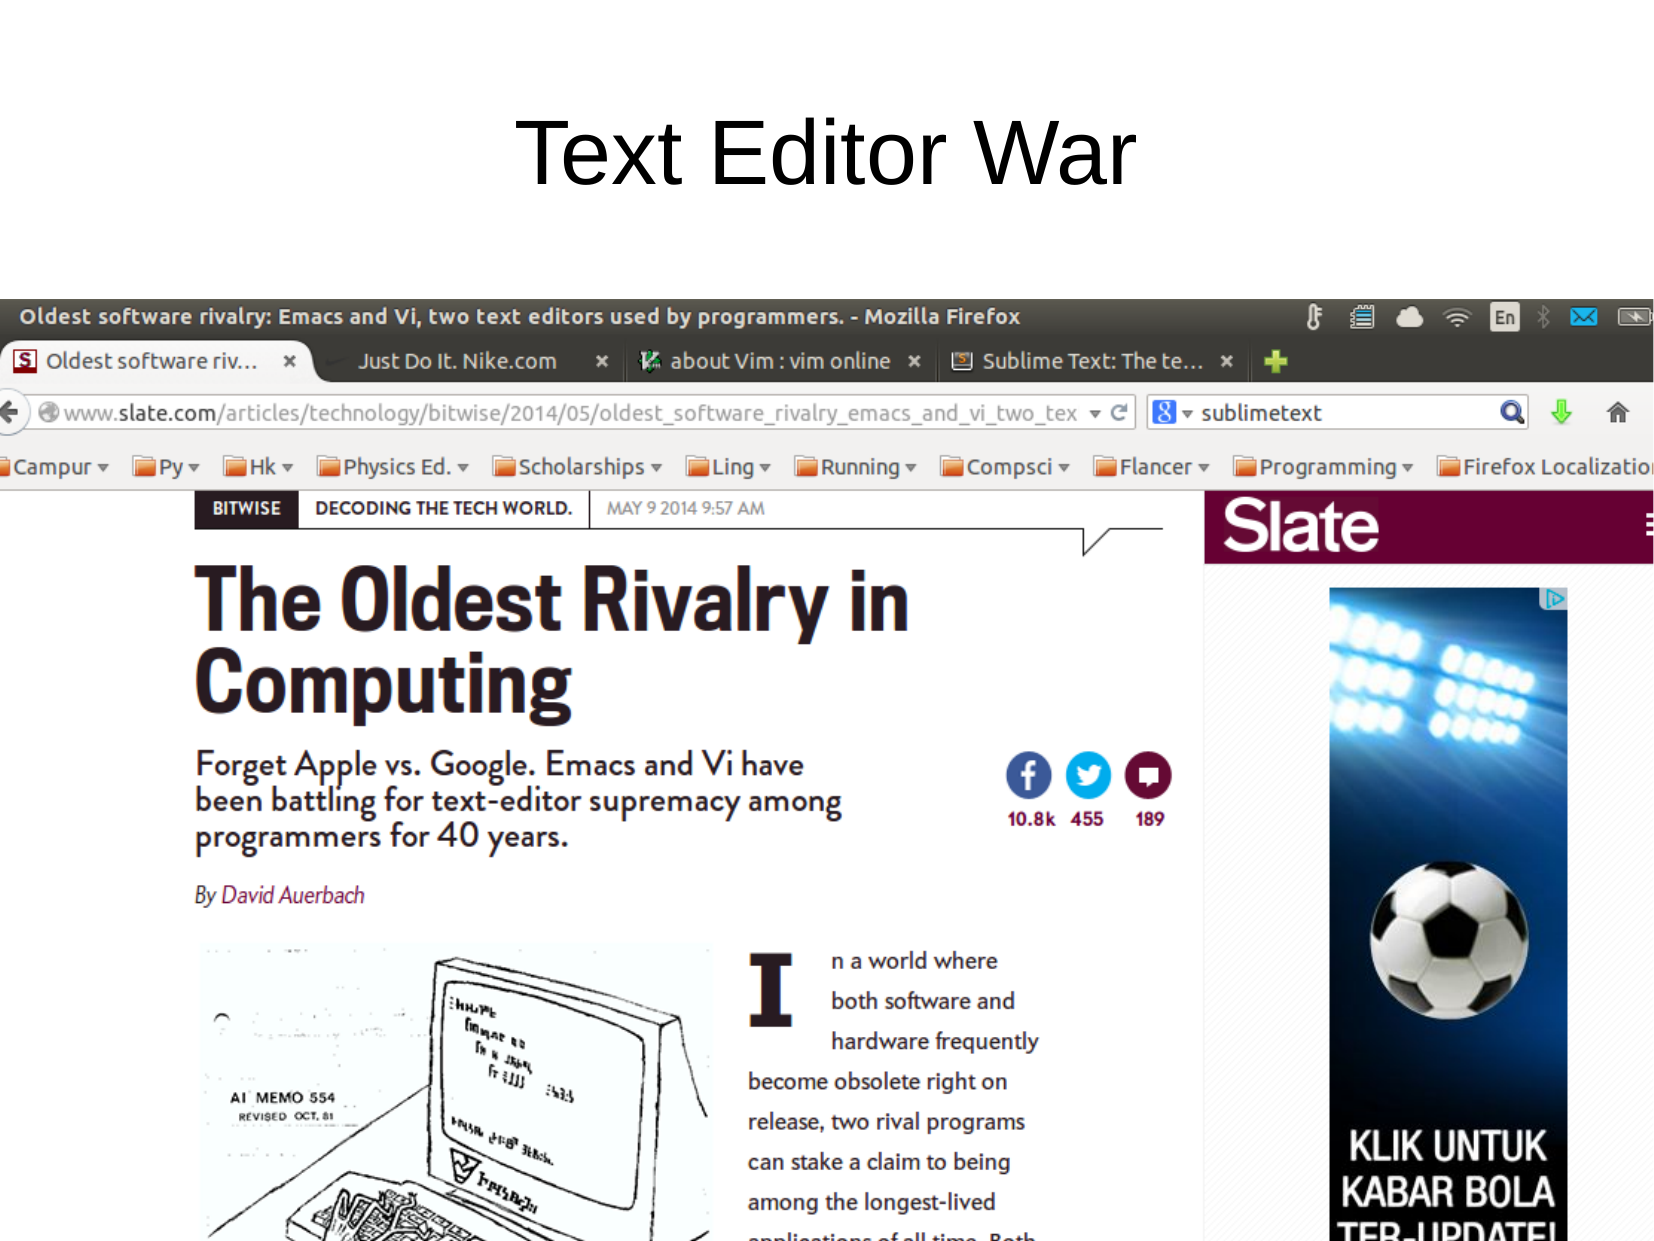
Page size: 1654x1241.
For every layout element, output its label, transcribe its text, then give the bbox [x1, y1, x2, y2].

title Text Editor War [82, 49, 1571, 257]
picture [0, 299, 1654, 1241]
